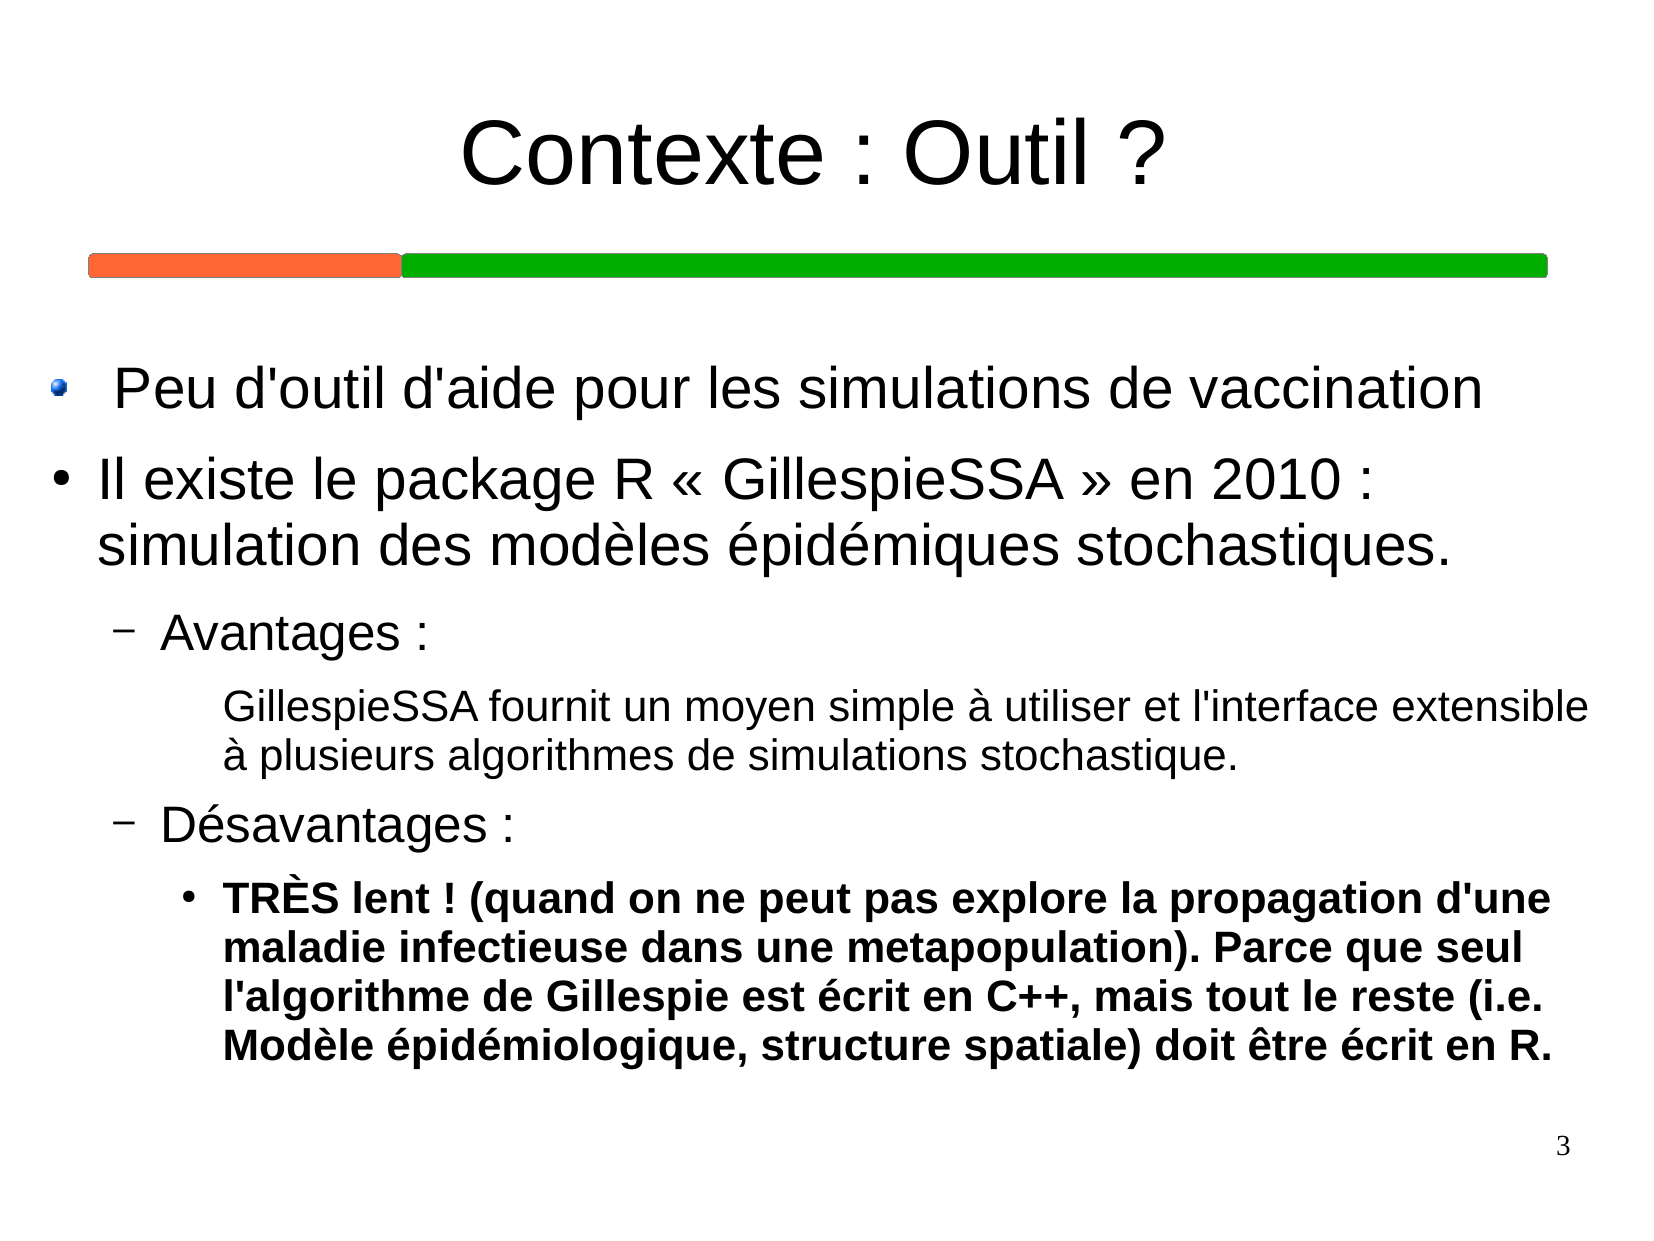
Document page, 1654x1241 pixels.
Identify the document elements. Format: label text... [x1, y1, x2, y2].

text_box [88, 253, 1548, 278]
list Peu d'outil d'aide pour les simulations de vaccination Il existe le package R « GillespieSSA » en 2010 : simulation des modèles épidémiques stochastiques. Avantages : GillespieSSA fournit un moyen simple à utiliser et l'interface extensible à plusieurs algorithmes de simulations stochastique. Désavantages : TRÈS lent ! (quand on ne peut pas explore la propagation d'une maladie infectieuse dans une metapopulation). Parce que seul l'algorithme de Gillespie est écrit en C++, mais tout le reste (i.e. Modèle épidémiologique, structure spatiale) doit être écrit en R. [35, 354, 1595, 1081]
title Contexte : Outil ? [82, 49, 1571, 257]
